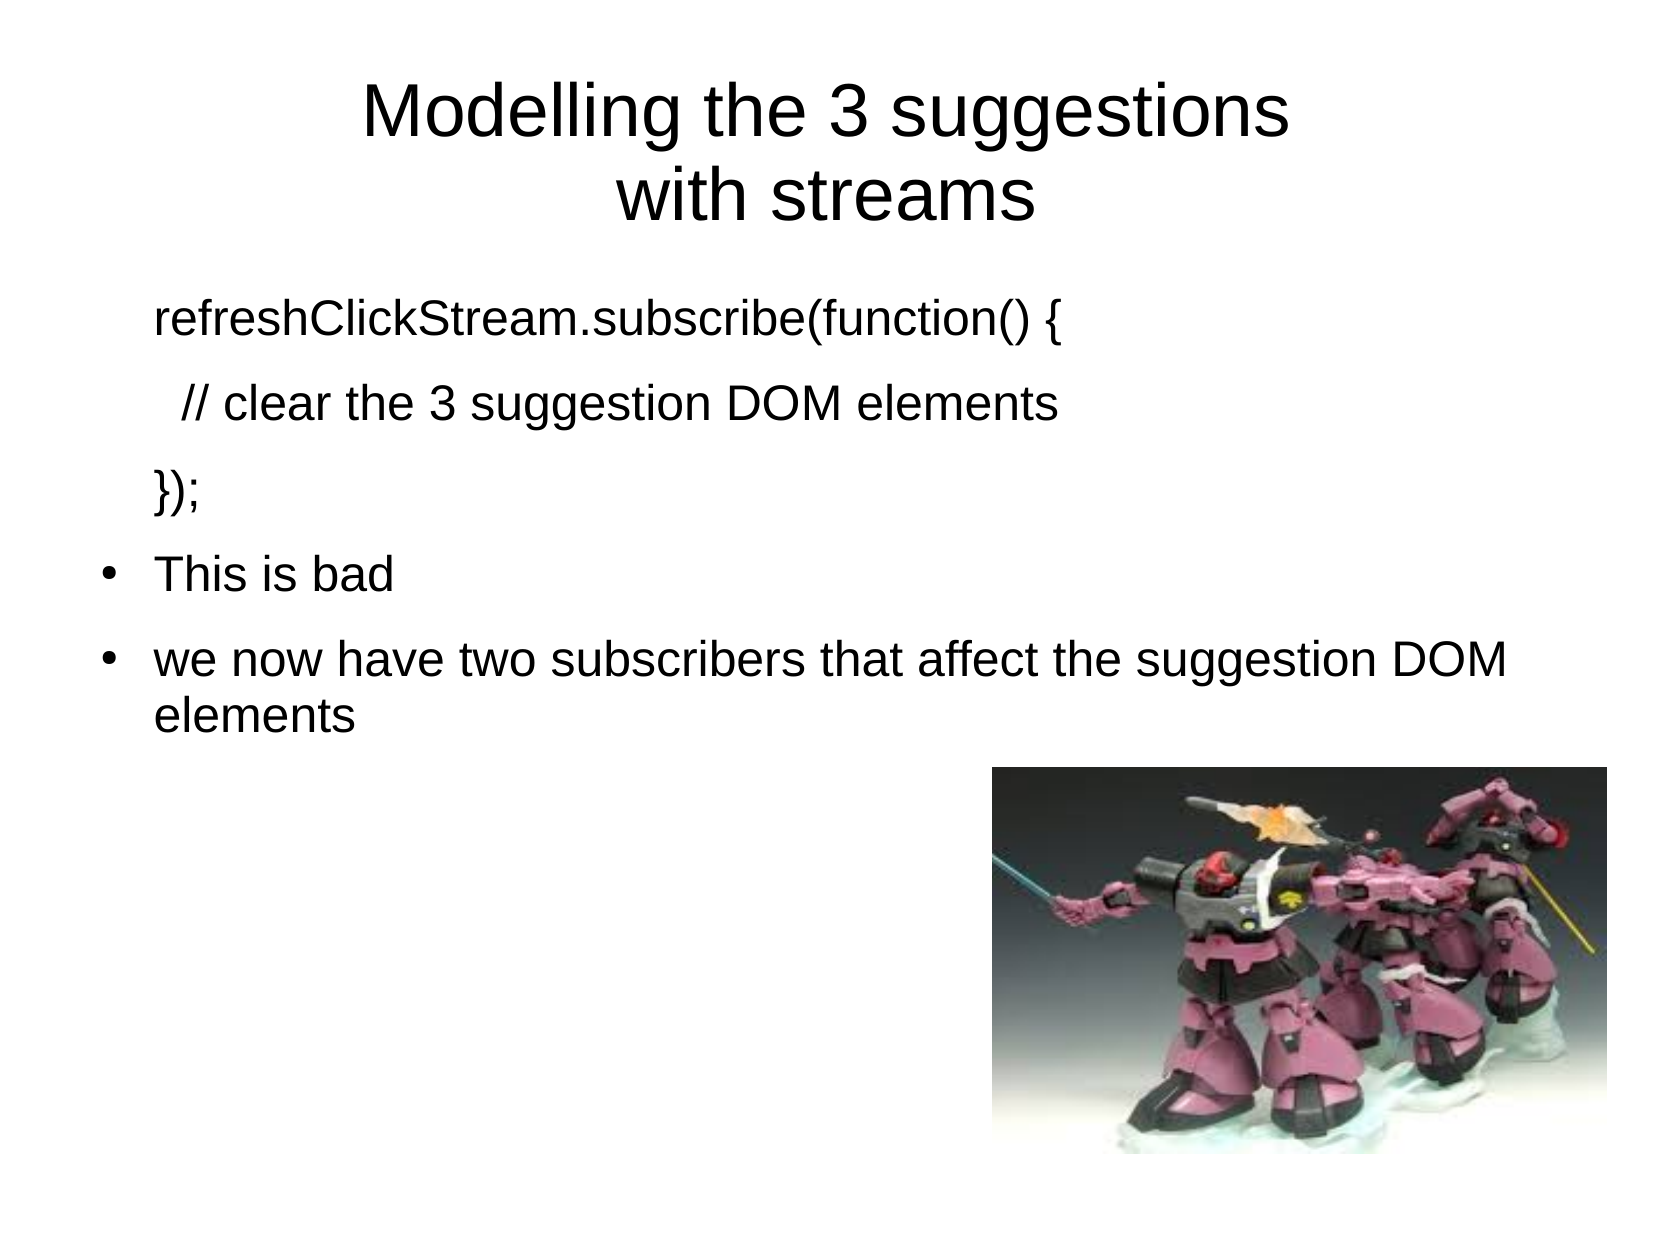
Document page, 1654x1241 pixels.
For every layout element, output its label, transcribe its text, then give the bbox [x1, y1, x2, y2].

picture [992, 767, 1607, 1154]
list refreshClickStream.subscribe(function() { // clear the 3 suggestion DOM elements }); This is bad we now have two subscribers that affect the suggestion DOM elements [82, 290, 1571, 1010]
title Modelling the 3 suggestions with streams [82, 49, 1571, 257]
